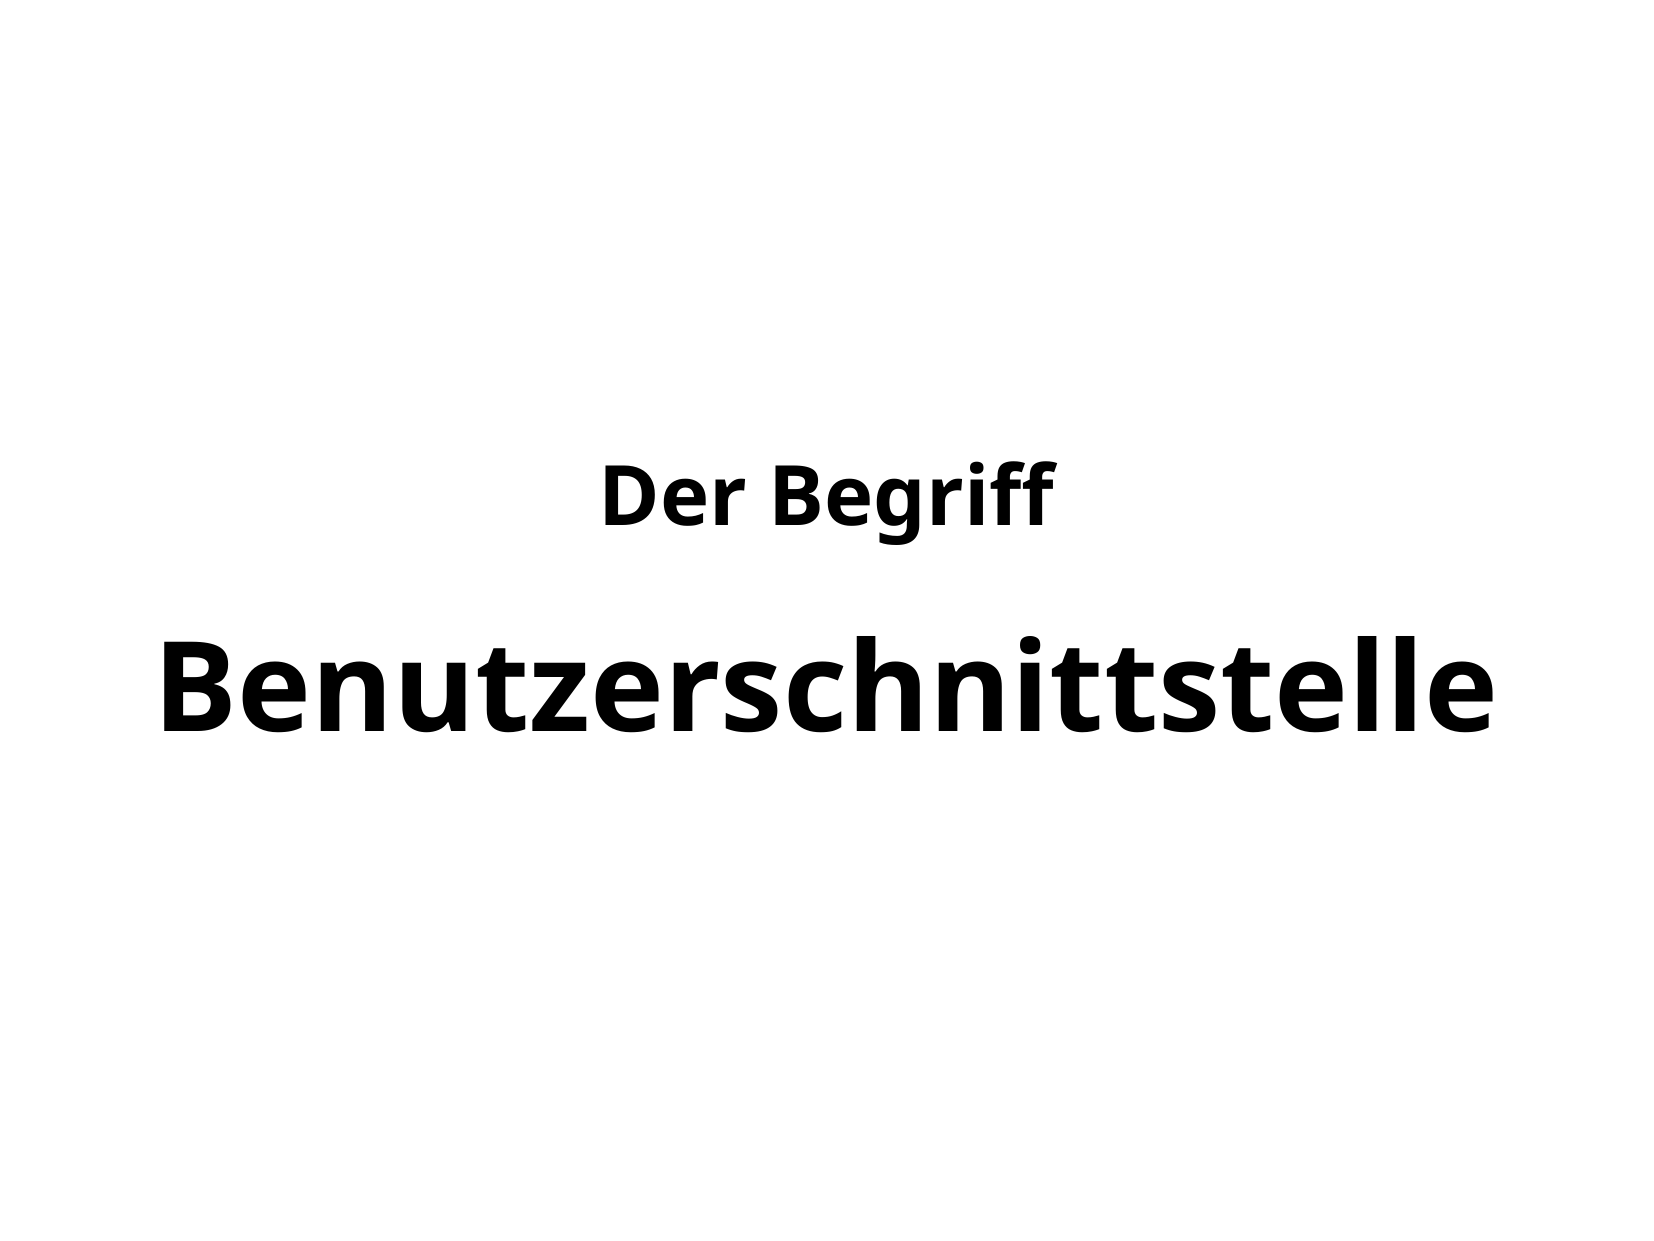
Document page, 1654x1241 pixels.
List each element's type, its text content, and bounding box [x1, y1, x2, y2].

subtitle Der Begriff Benutzerschnittstelle [23, 82, 1630, 1123]
